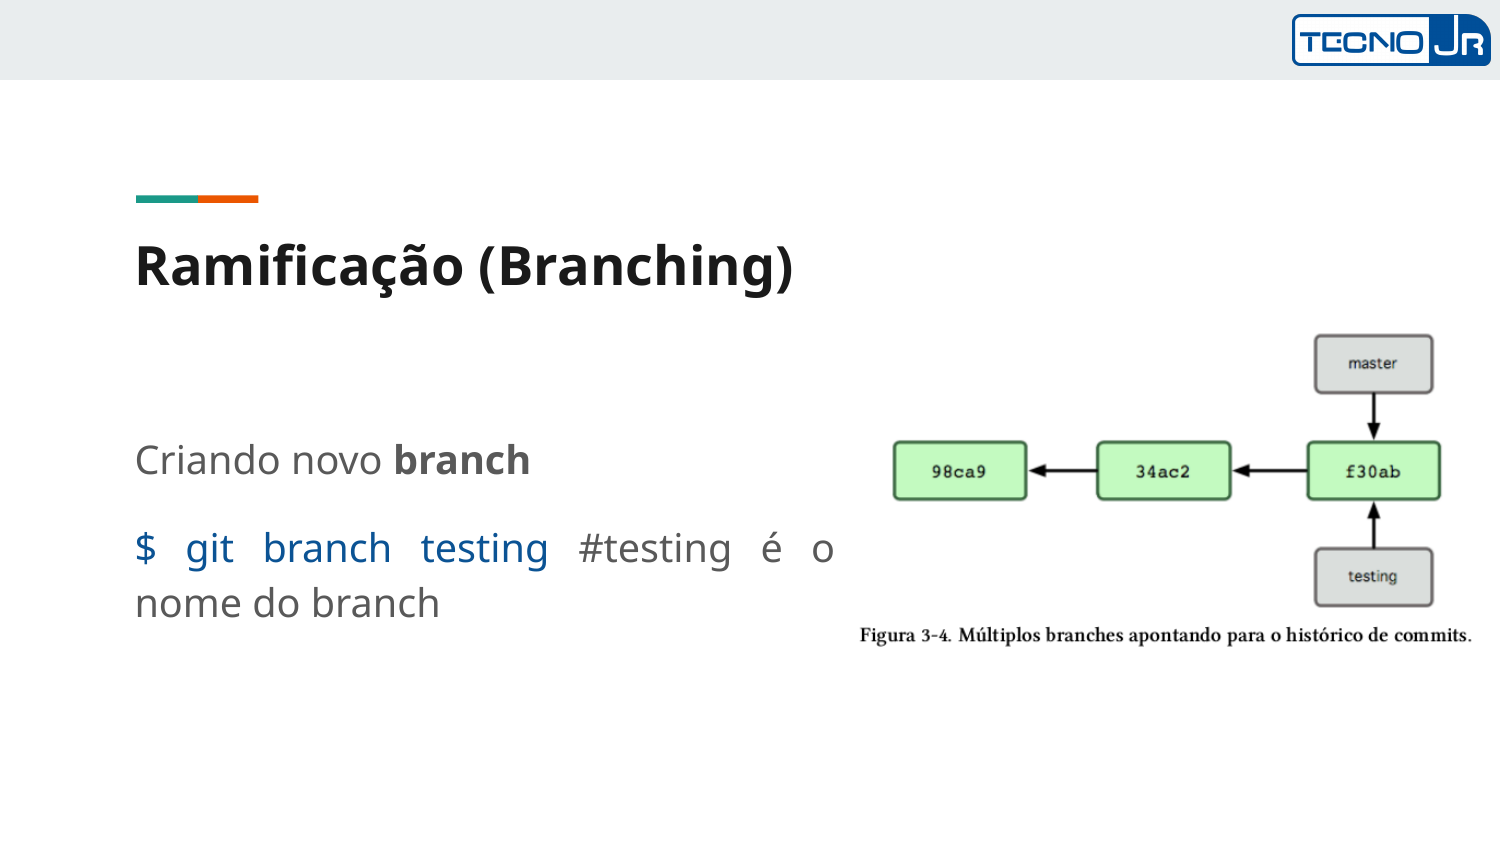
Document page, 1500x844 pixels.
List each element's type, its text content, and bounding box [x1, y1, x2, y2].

title Ramificação (Branching) [119, 216, 1381, 305]
picture [850, 329, 1475, 649]
list Criando novo branch $ git branch testing #testing é o nome do branch [119, 341, 851, 712]
picture [1292, 14, 1491, 66]
